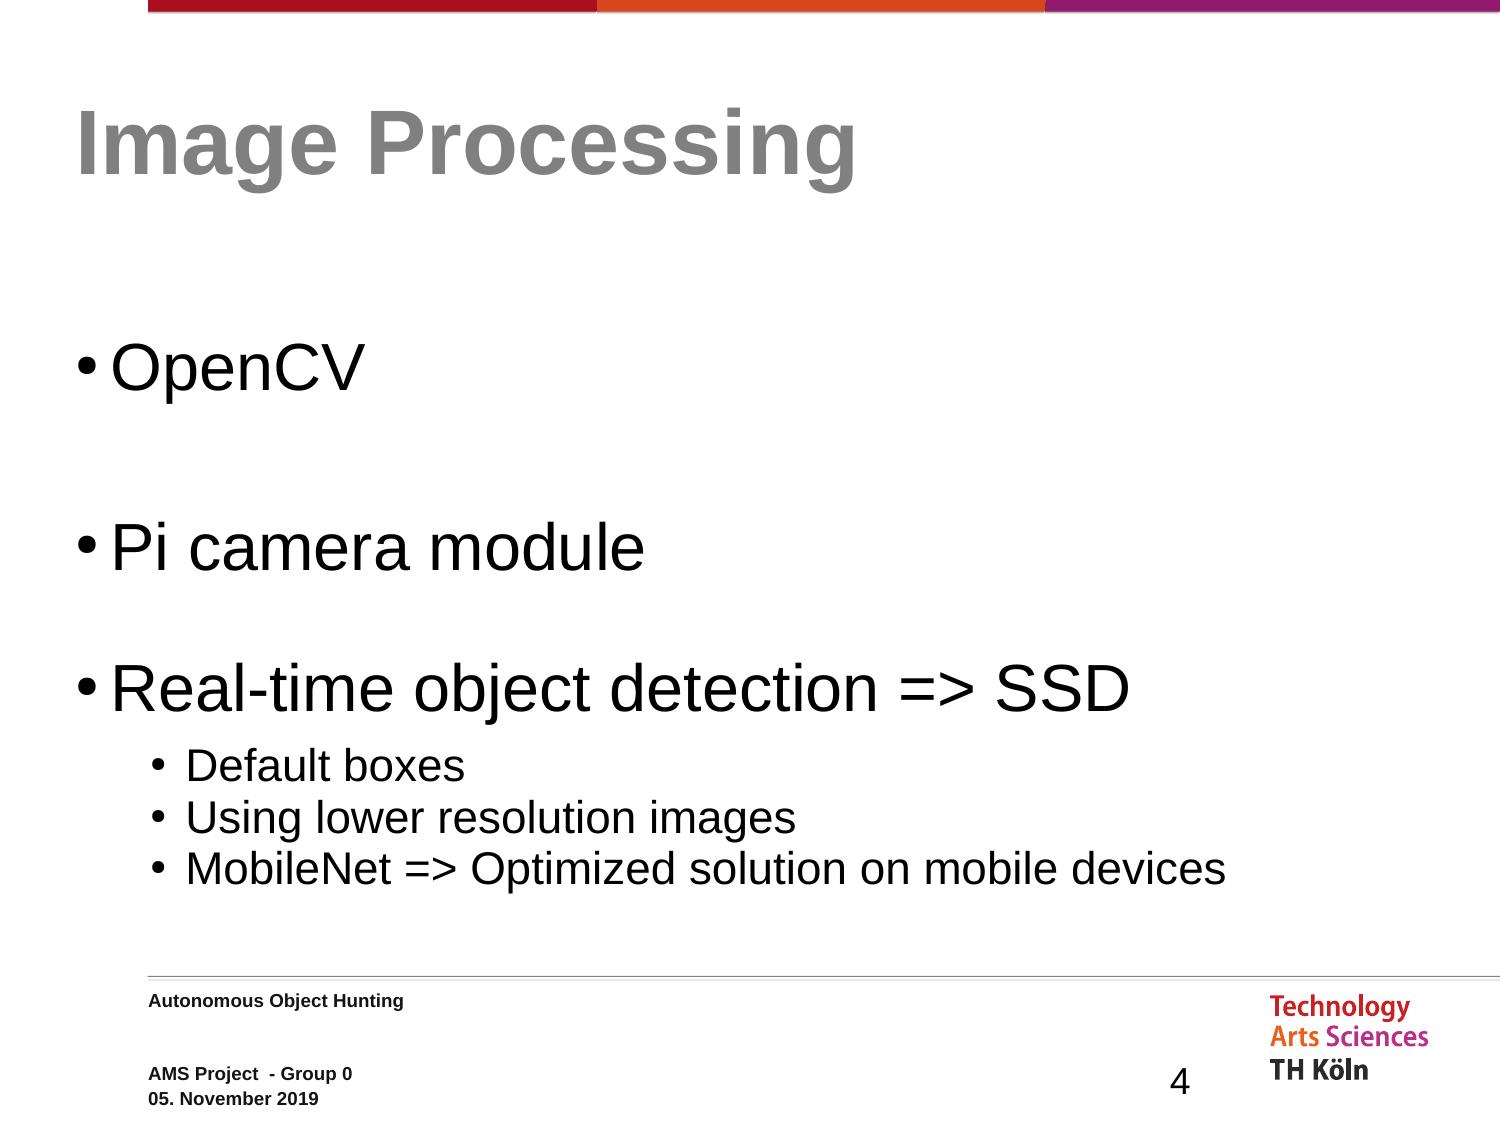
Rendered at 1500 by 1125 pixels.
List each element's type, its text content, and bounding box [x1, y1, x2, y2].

title Image Processing [75, 22, 1411, 264]
text_box OpenCV Pi camera module Real-time object detection => SSD Default boxes Using lower resolution images MobileNet => Optimized solution on mobile devices [75, 329, 1426, 974]
